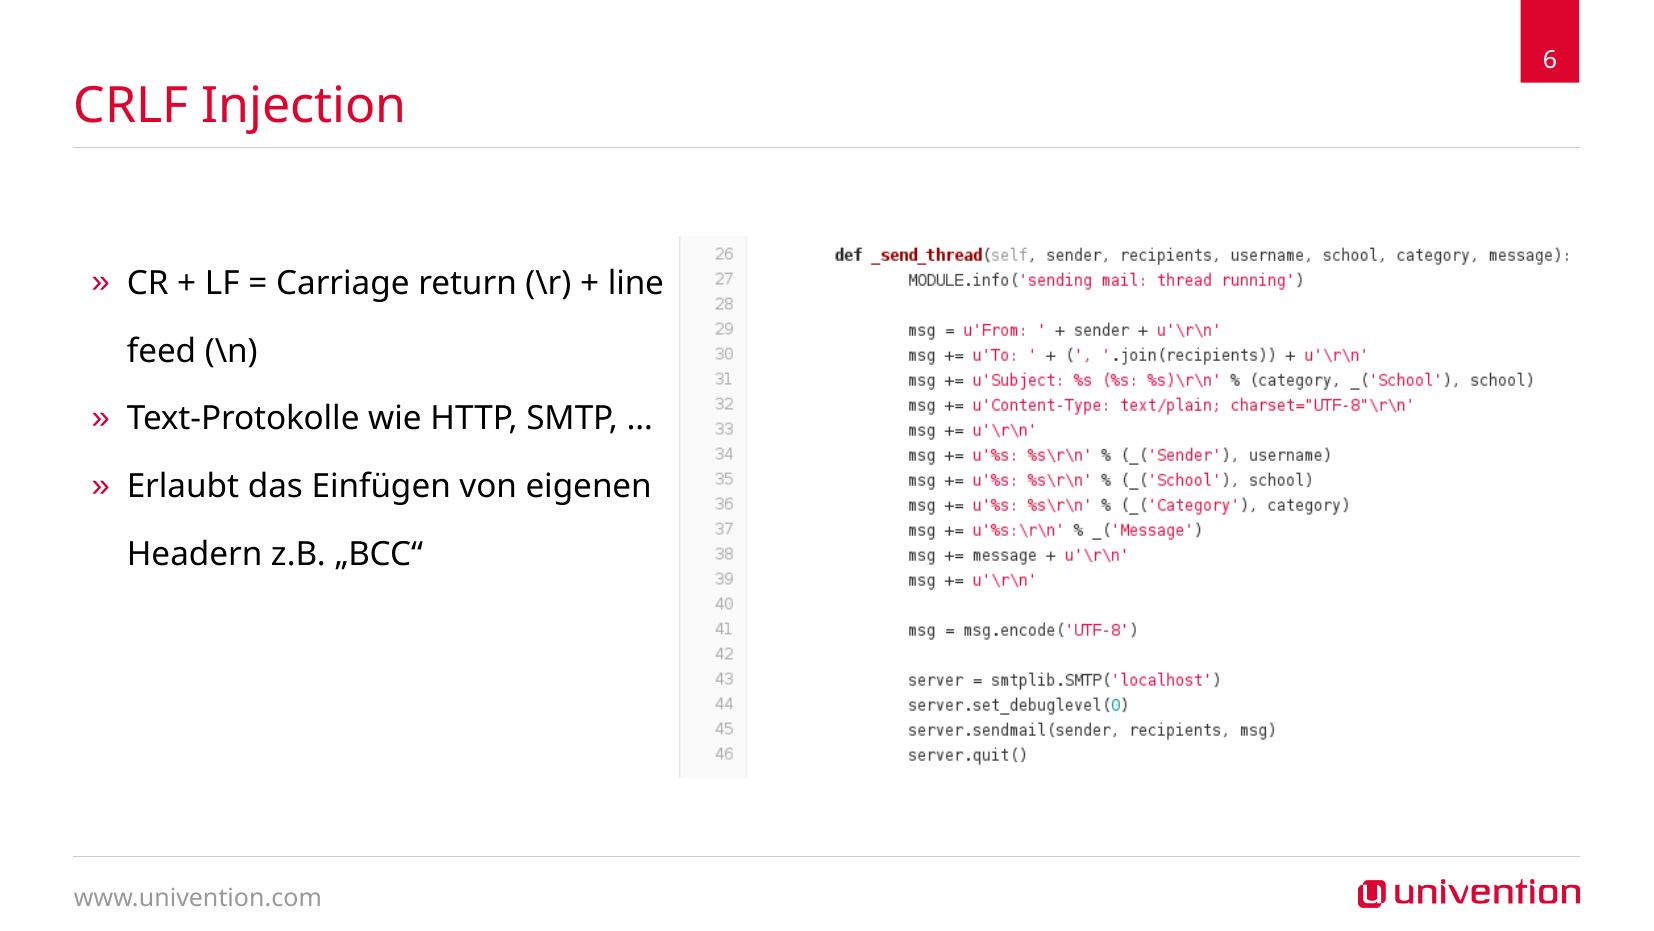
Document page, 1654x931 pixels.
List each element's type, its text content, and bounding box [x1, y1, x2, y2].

picture [679, 236, 1623, 779]
list CR + LF = Carriage return (\r) + line feed (\n) Text-Protokolle wie HTTP, SMTP, … Erlaubt das Einfügen von eigenen Headern z.B. „BCC“ [73, 236, 679, 776]
title CRLF Injection [73, 59, 1580, 148]
picture [1358, 879, 1580, 908]
